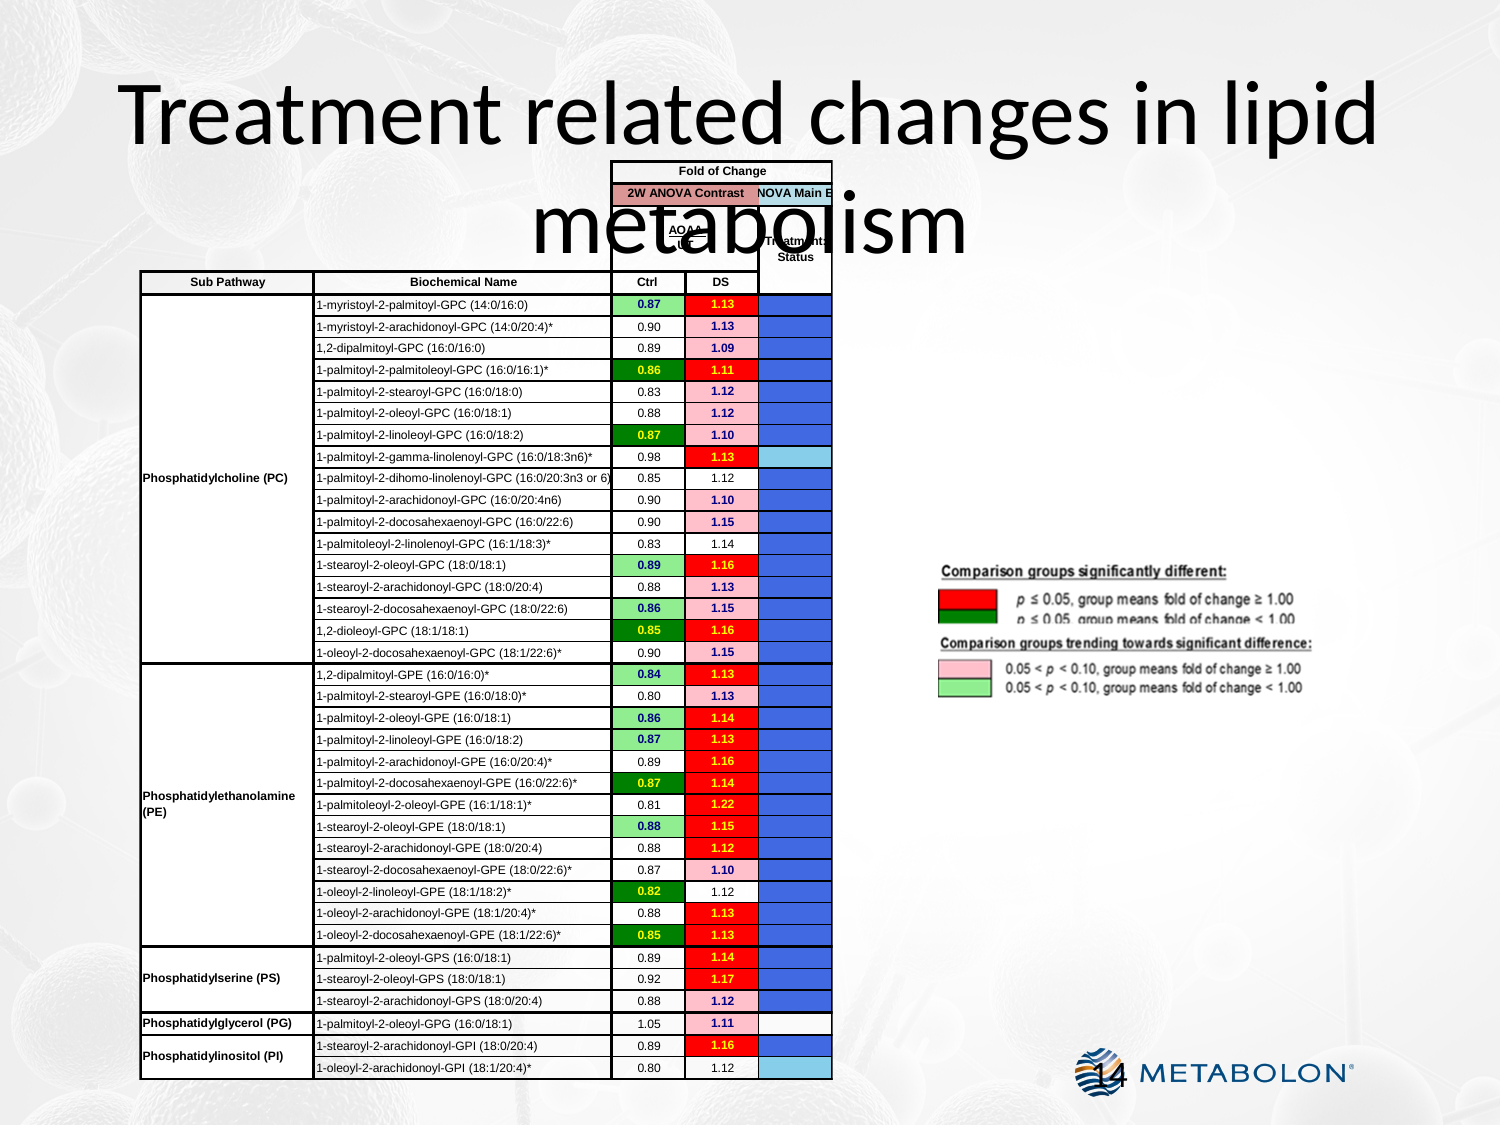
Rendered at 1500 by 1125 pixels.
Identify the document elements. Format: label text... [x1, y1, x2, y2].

picture [0, 0, 1500, 1125]
title Treatment related changes in lipid metabolism [75, 45, 1425, 125]
slide_number <number> [1074, 1042, 1425, 1103]
